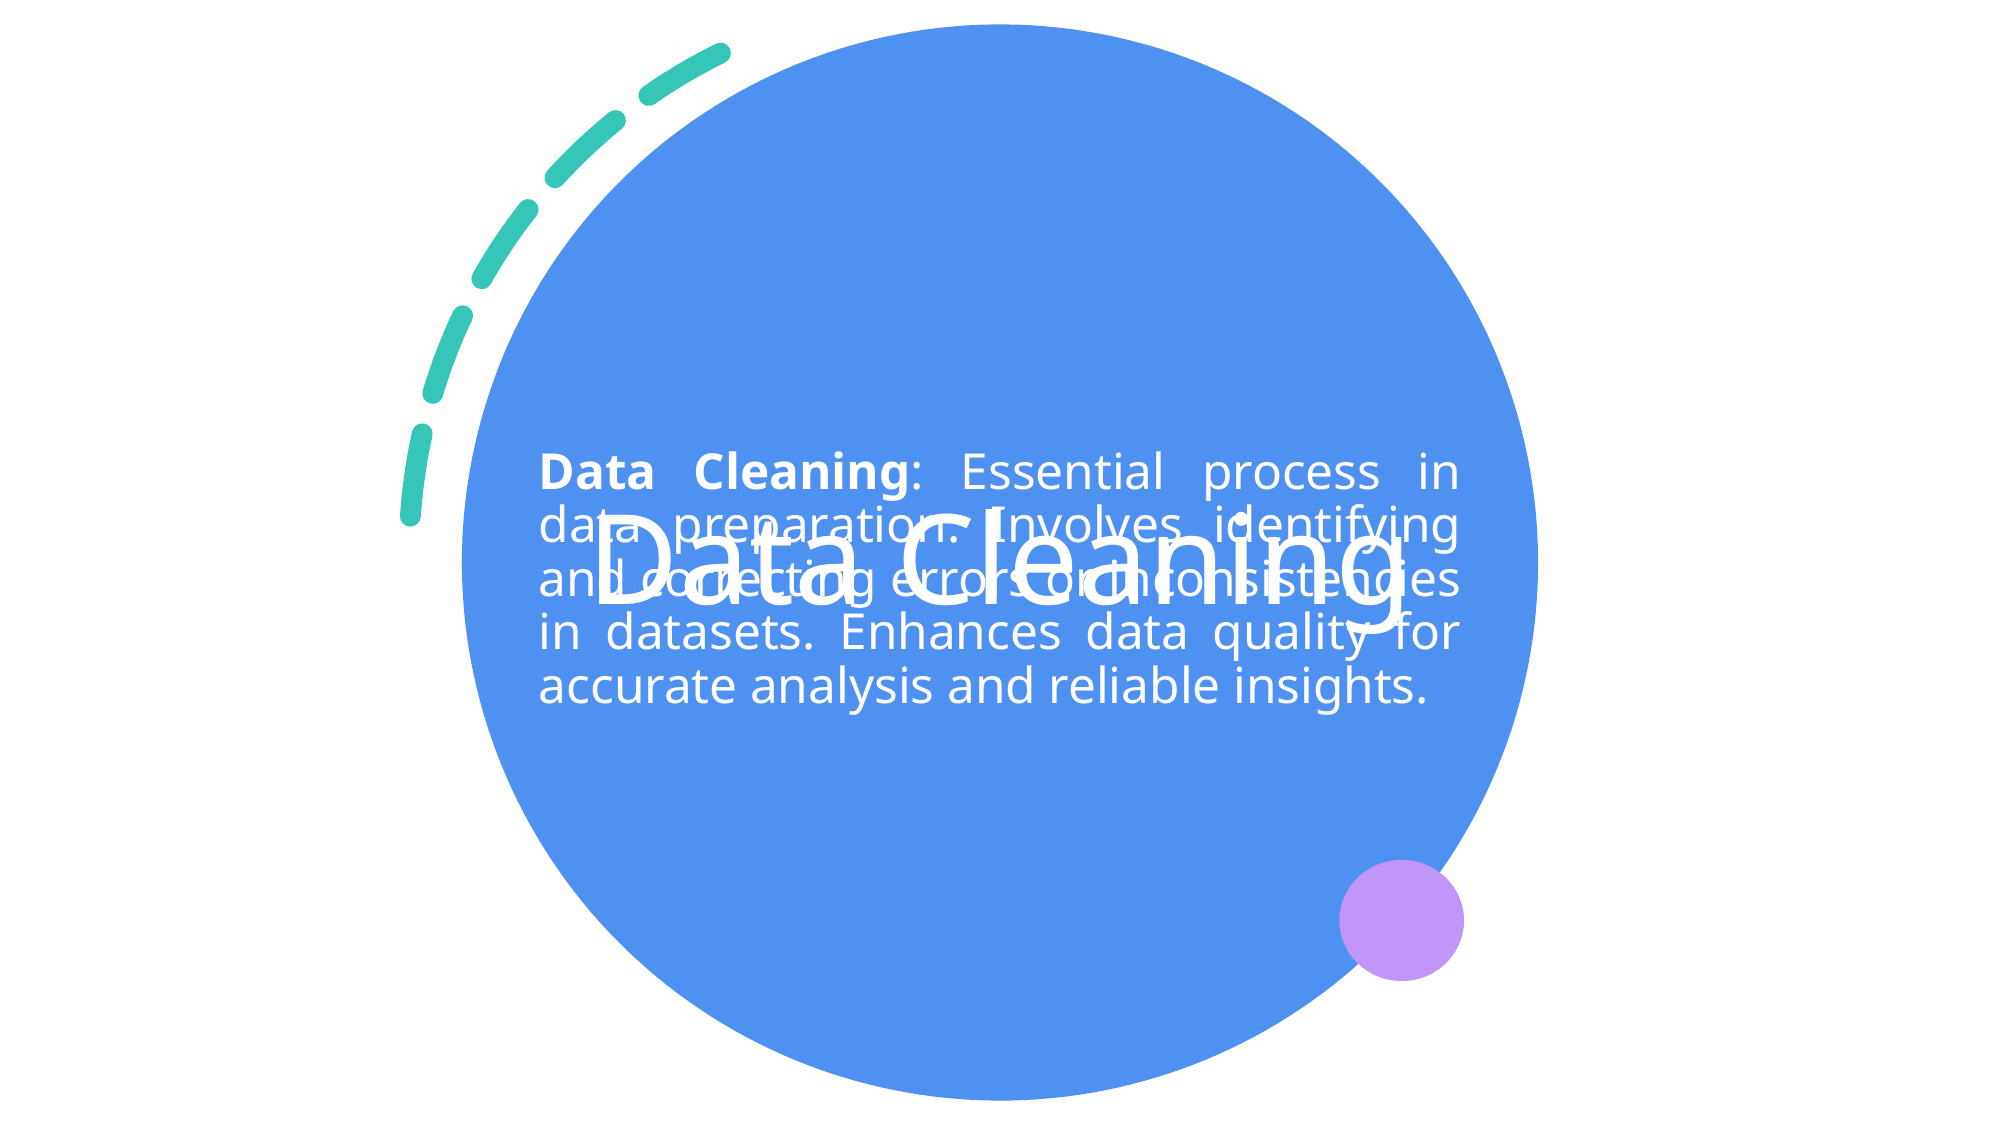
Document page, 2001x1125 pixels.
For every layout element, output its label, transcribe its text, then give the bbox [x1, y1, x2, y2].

text_box Data Cleaning: Essential process in data preparation. Involves identifying and correcting errors or inconsistencies in datasets. Enhances data quality for accurate analysis and reliable insights. [523, 439, 1477, 773]
